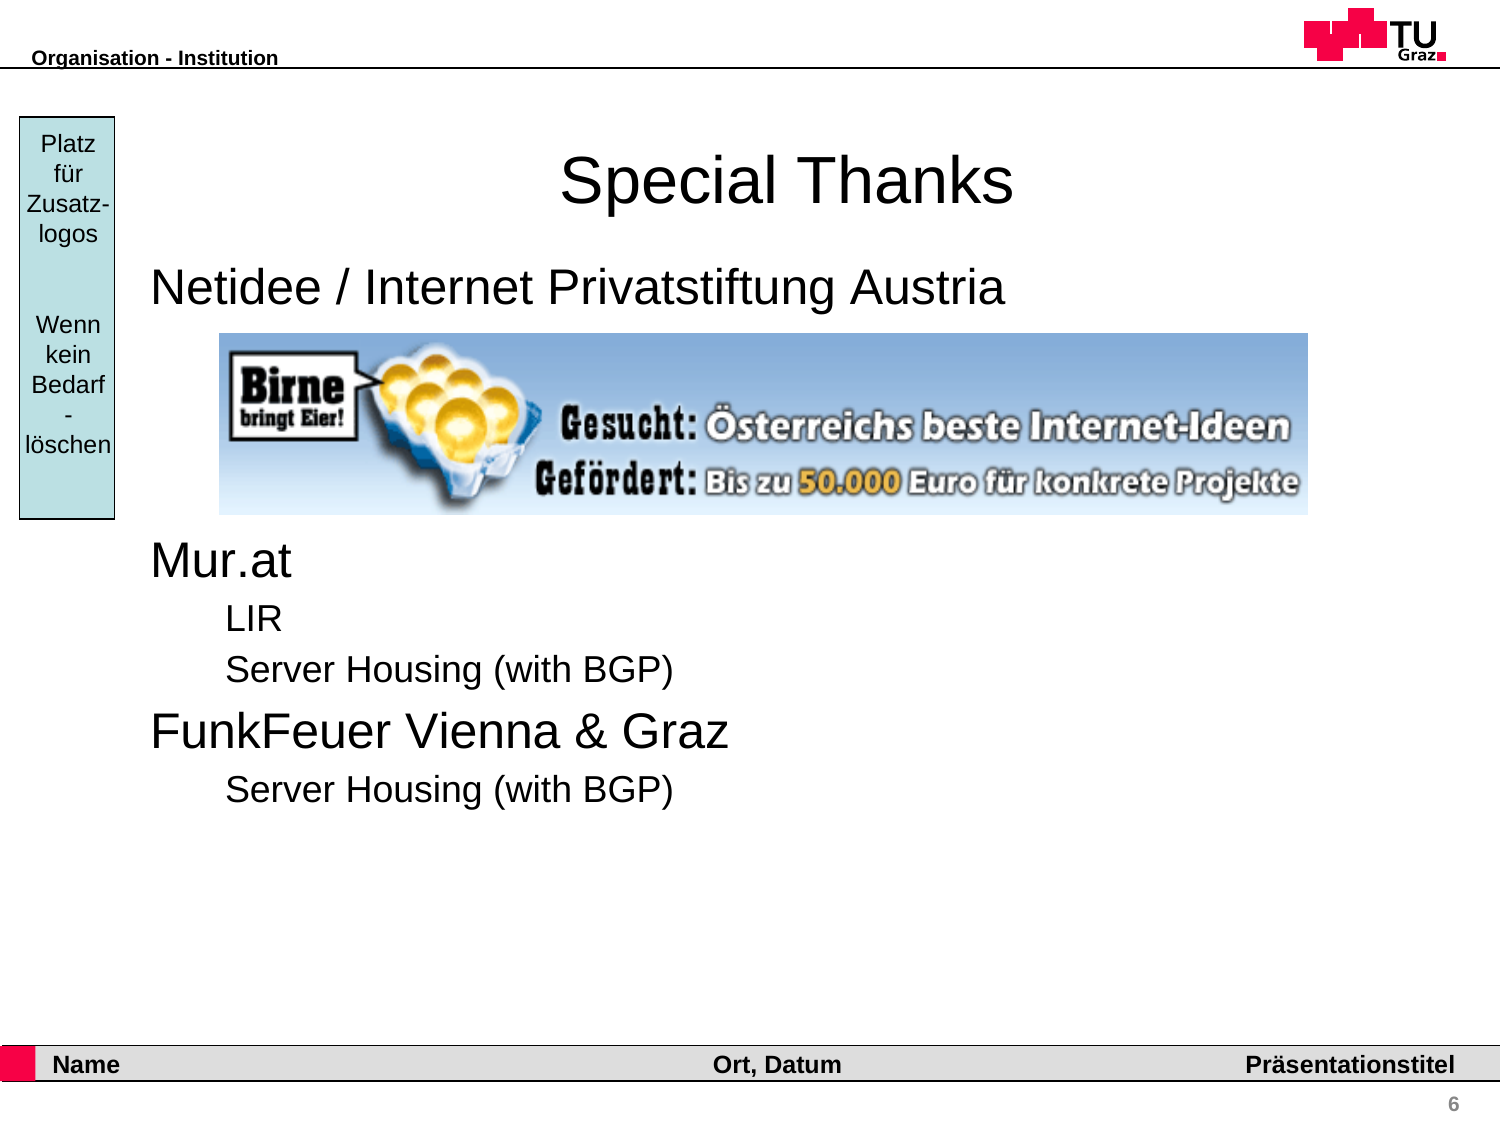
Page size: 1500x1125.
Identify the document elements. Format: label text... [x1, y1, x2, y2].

list Netidee / Internet Privatstiftung Austria Mur.at LIR Server Housing (with BGP) FunkFeuer Vienna & Graz Server Housing (with BGP) [150, 259, 1426, 1006]
title Special Thanks [150, 124, 1426, 237]
picture [219, 333, 1308, 515]
